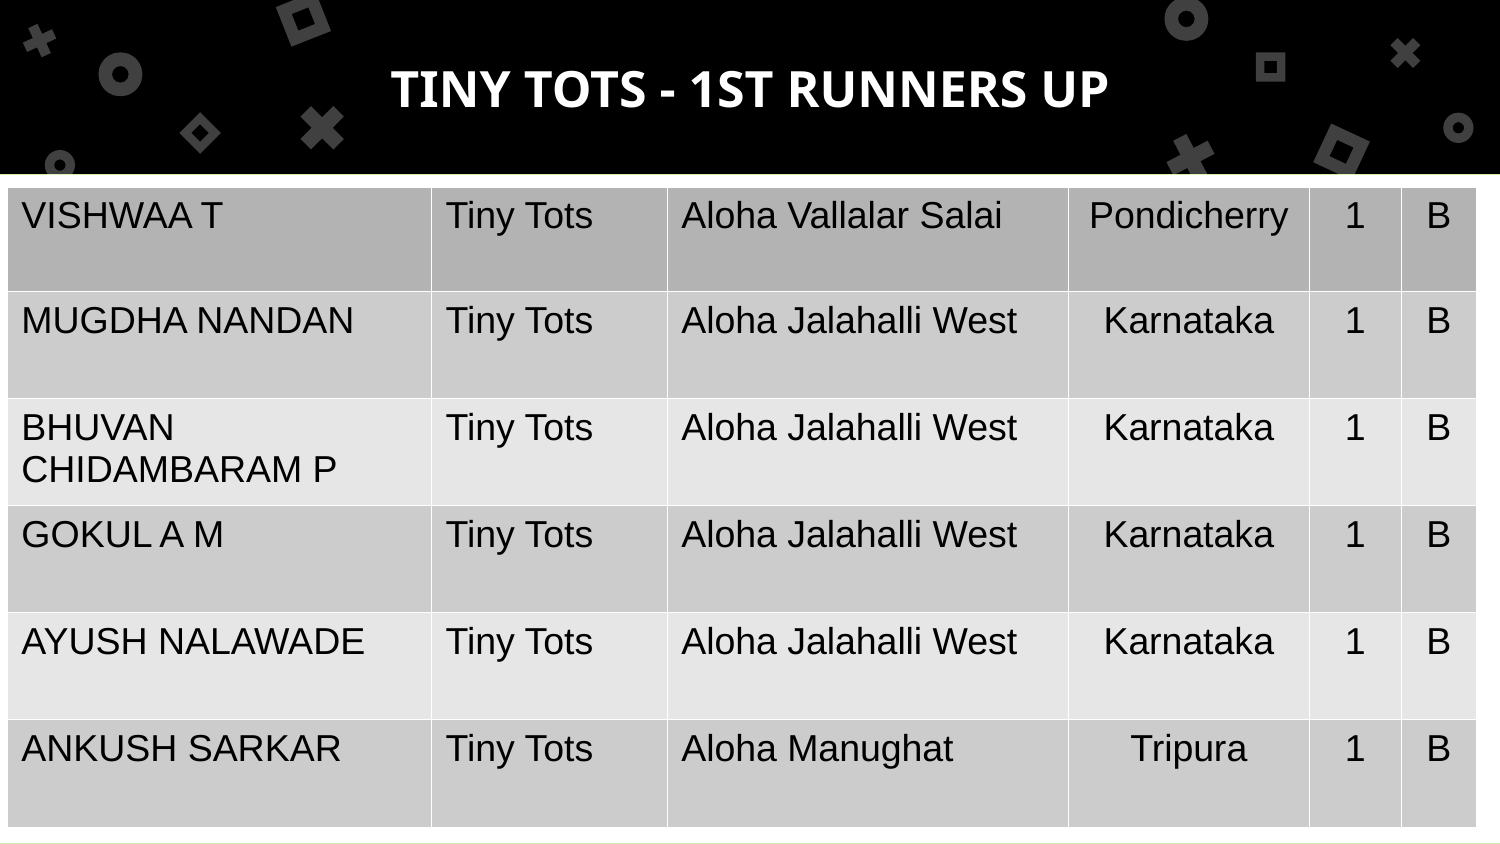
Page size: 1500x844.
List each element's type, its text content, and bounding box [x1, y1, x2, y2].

table_cell Tiny Tots [432, 613, 667, 719]
table_header Pondicherry [1069, 188, 1309, 291]
table_cell Aloha Jalahalli West [668, 292, 1068, 398]
table_cell Aloha Manughat [668, 720, 1068, 827]
table_cell 1 [1310, 506, 1401, 612]
table_cell MUGDHA NANDAN [8, 292, 431, 398]
table_header B [1402, 188, 1476, 291]
table_header Tiny Tots [432, 188, 667, 291]
table_cell Karnataka [1069, 613, 1309, 719]
table_cell AYUSH NALAWADE [8, 613, 431, 719]
text_box TINY TOTS - 1ST RUNNERS UP [75, 0, 1425, 175]
table_cell Aloha Jalahalli West [668, 506, 1068, 612]
table_header Aloha Vallalar Salai [668, 188, 1068, 291]
table_cell Tiny Tots [432, 292, 667, 398]
table_cell Karnataka [1069, 506, 1309, 612]
table_cell Tiny Tots [432, 506, 667, 612]
table_cell GOKUL A M [8, 506, 431, 612]
table_cell Aloha Jalahalli West [668, 399, 1068, 505]
table_cell Karnataka [1069, 292, 1309, 398]
table_cell B [1402, 292, 1476, 398]
table_cell 1 [1310, 292, 1401, 398]
table_header 1 [1310, 188, 1401, 291]
table_cell Karnataka [1069, 399, 1309, 505]
table_cell 1 [1310, 613, 1401, 719]
table_cell 1 [1310, 399, 1401, 505]
table_header VISHWAA T [8, 188, 431, 291]
table_cell BHUVAN CHIDAMBARAM P [8, 399, 431, 505]
table_cell B [1402, 720, 1476, 827]
table_cell B [1402, 399, 1476, 505]
table_cell Aloha Jalahalli West [668, 613, 1068, 719]
table_cell Tiny Tots [432, 399, 667, 505]
table_cell B [1402, 506, 1476, 612]
table_cell Tiny Tots [432, 720, 667, 827]
table_cell B [1402, 613, 1476, 719]
table_cell 1 [1310, 720, 1401, 827]
table_cell Tripura [1069, 720, 1309, 827]
table_cell ANKUSH SARKAR [8, 720, 431, 827]
